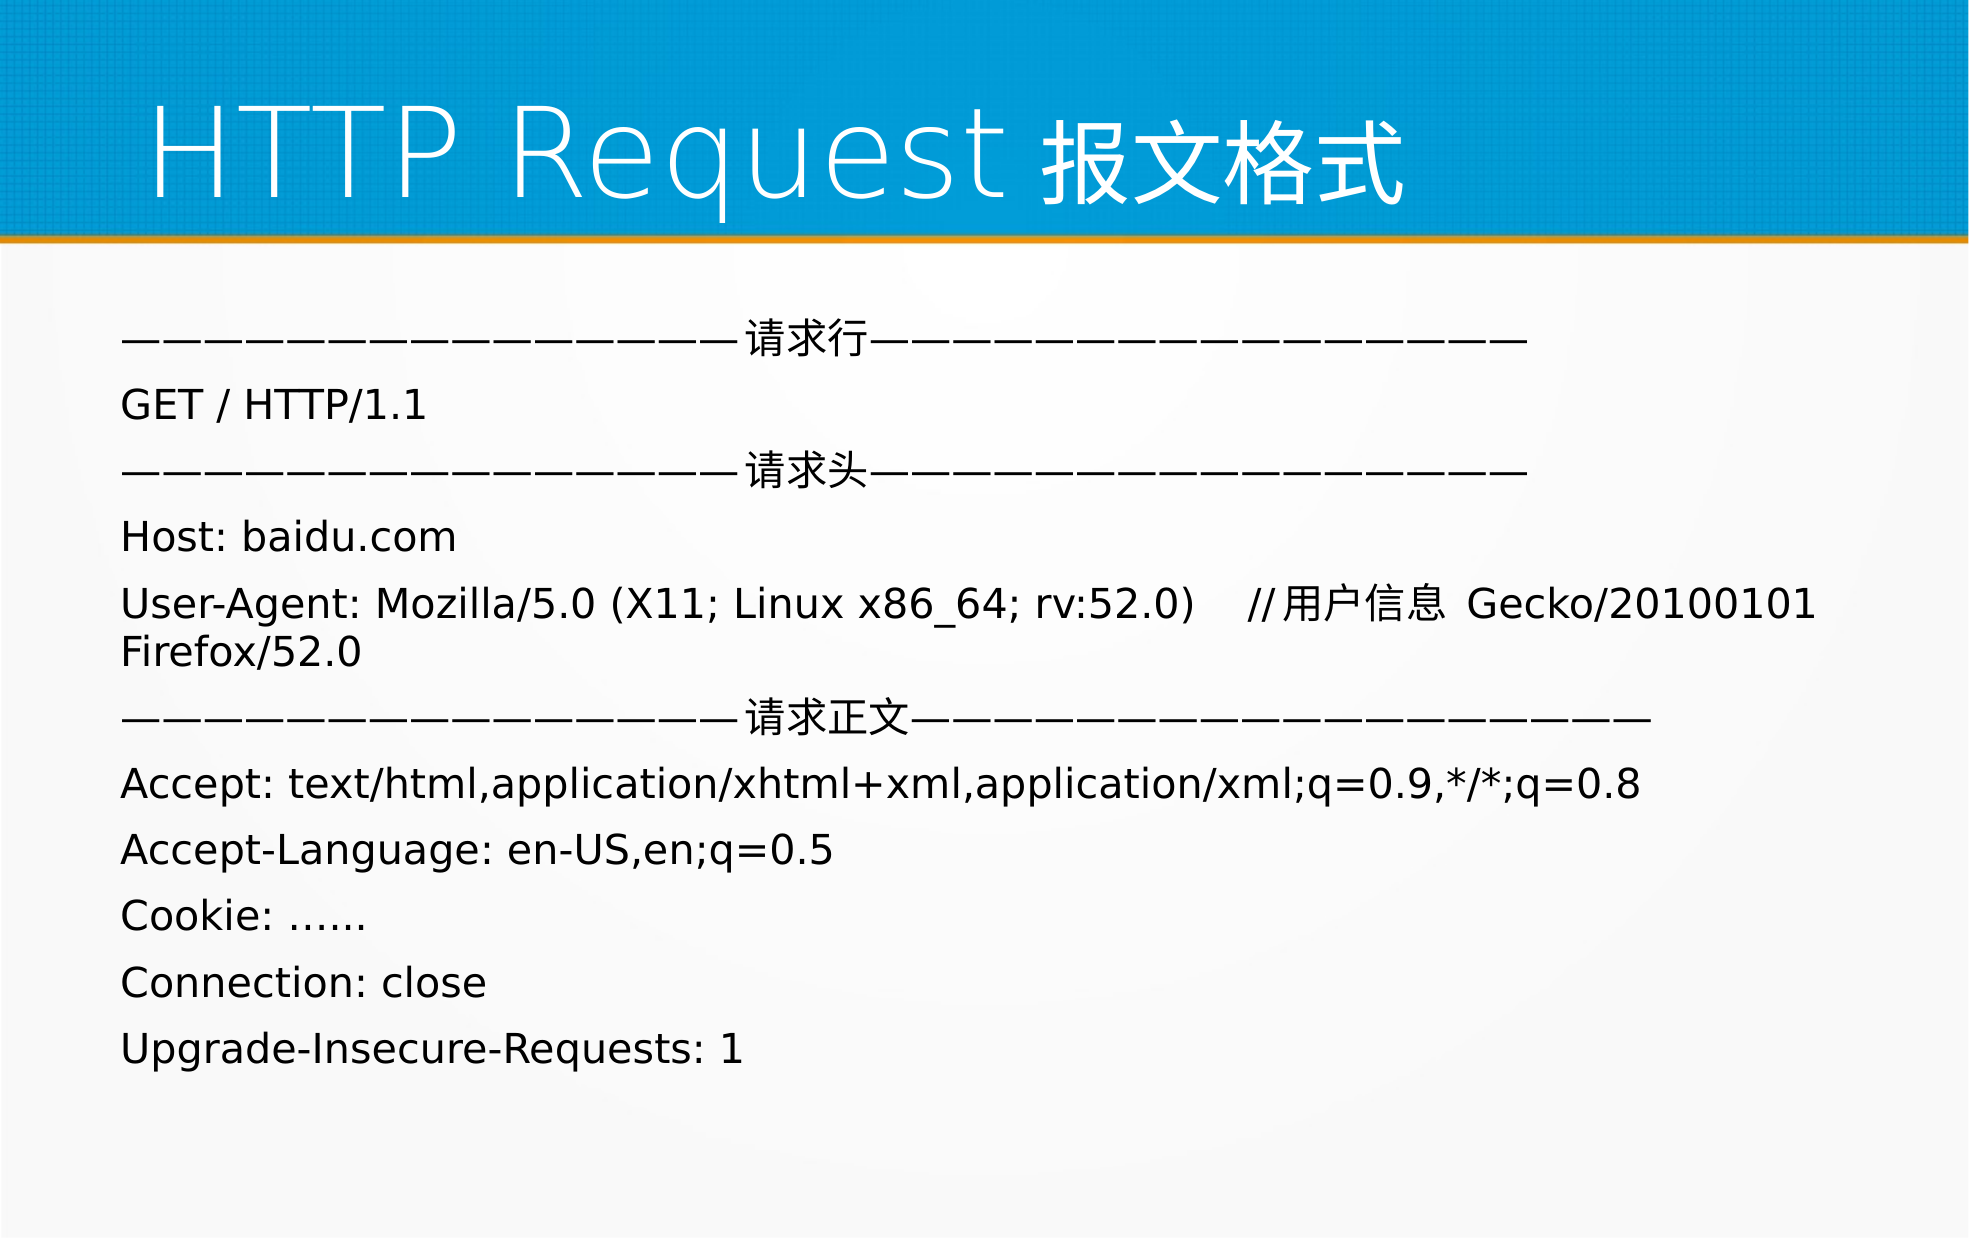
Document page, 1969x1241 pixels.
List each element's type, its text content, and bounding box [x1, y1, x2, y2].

picture [0, 233, 1969, 1241]
title HTTP Request报文格式 [98, 19, 1870, 227]
list ———————————————请求行———————————————— GET / HTTP/1.1 ———————————————请求头———————————————— Host: baidu.com User-Agent: Mozilla/5.0 (X11; Linux x86_64; rv:52.0) //用户信息 Gecko/20100101 Firefox/52.0 ———————————————请求正文—————————————————— Accept: text/html,application/xhtml+xml,application/xml;q=0.9,*/*;q=0.8 Accept-Language: en-US,en;q=0.5 Cookie: …... Connection: close Upgrade-Insecure-Requests: 1 [98, 315, 1861, 1081]
